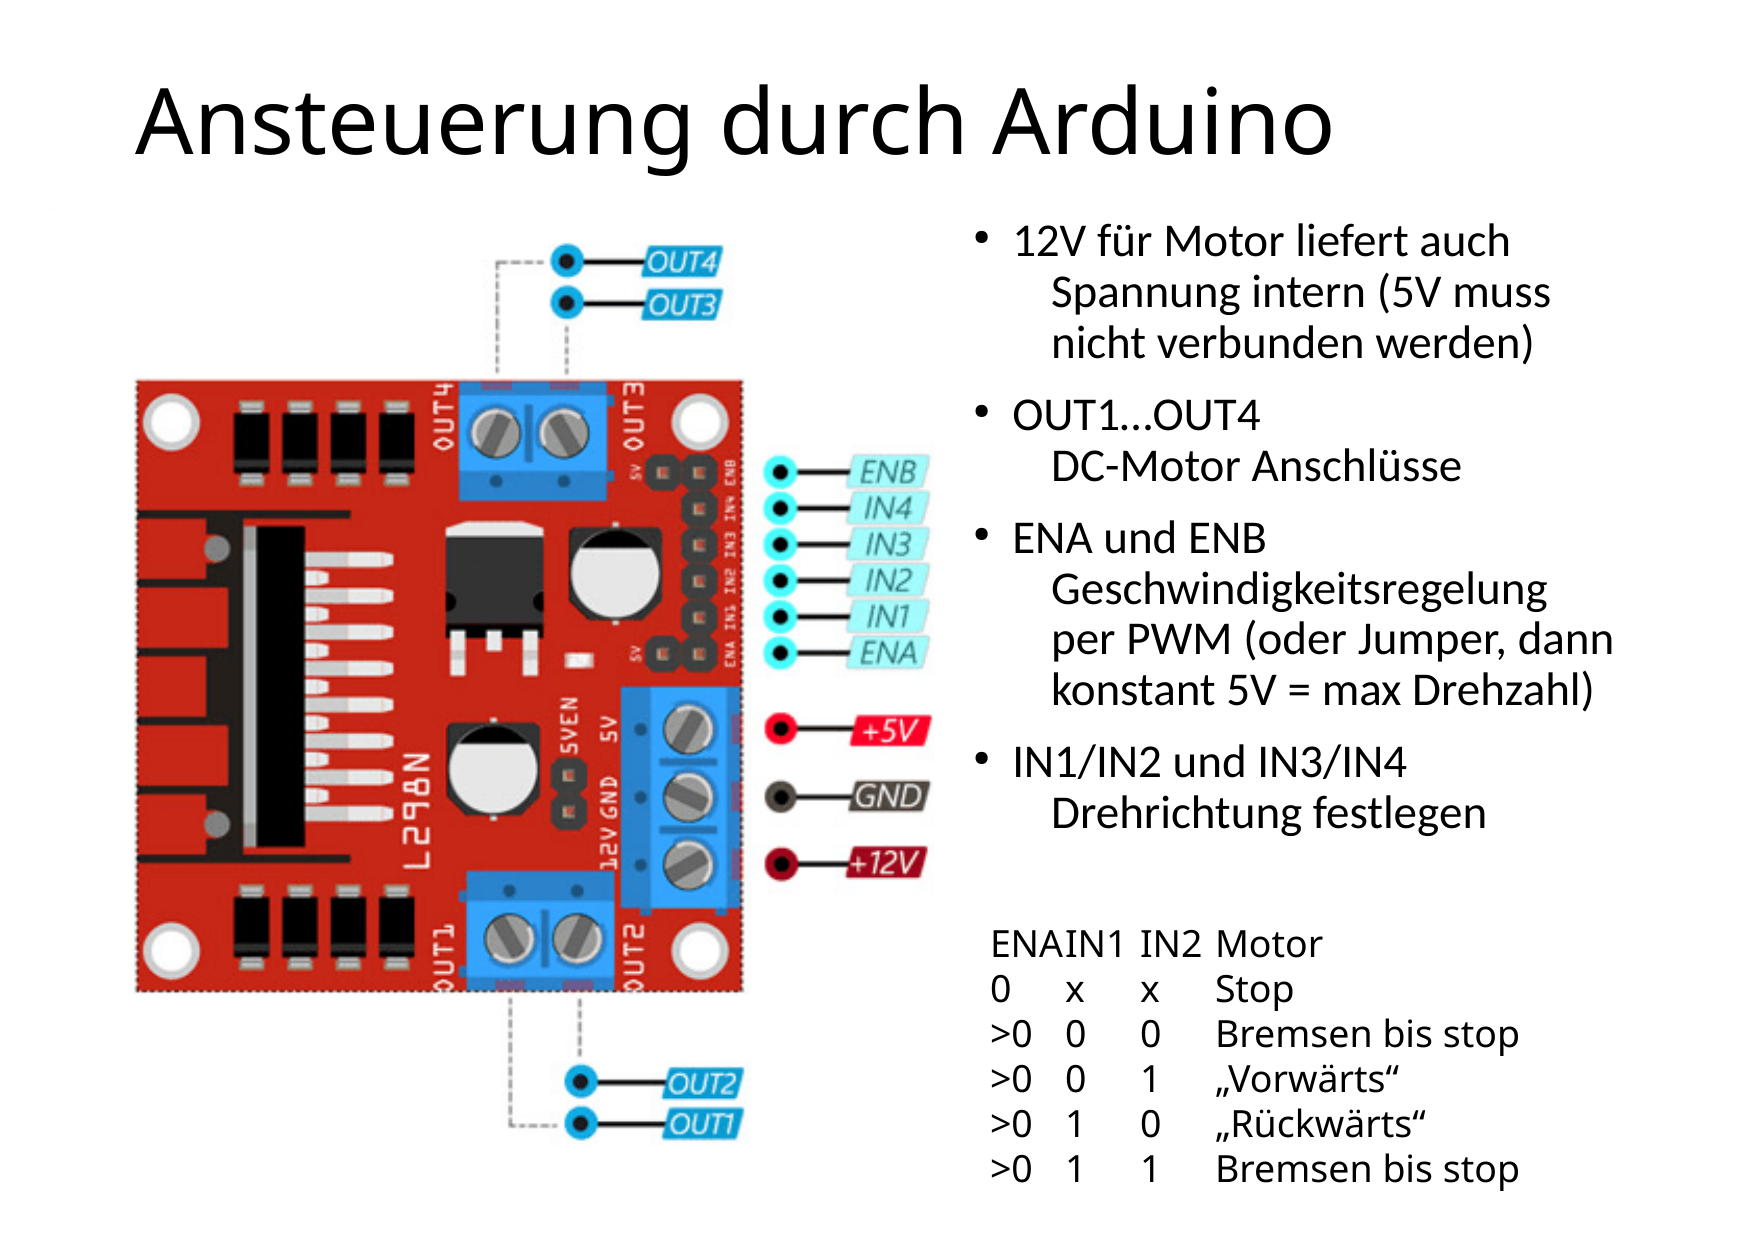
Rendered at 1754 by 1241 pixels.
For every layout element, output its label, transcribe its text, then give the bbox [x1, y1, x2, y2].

picture [29, 198, 1072, 1241]
list 12V für Motor liefert auch Spannung intern (5V muss nicht verbunden werden) OUT1…OUT4 DC-Motor Anschlüsse ENA und ENB Geschwindigkeitsregelung per PWM (oder Jumper, dann konstant 5V = max Drehzahl) IN1/IN2 und IN3/IN4 Drehrichtung festlegen [958, 208, 1634, 888]
text_box ENA IN1 IN2 Motor 0 x x Stop >0 0 0 Bremsen bis stop >0 0 1 „Vorwärts“ >0 1 0 „Rückwärts“ >0 1 1 Bremsen bis stop [975, 912, 1754, 1201]
title Ansteuerung durch Arduino [120, 66, 1634, 184]
